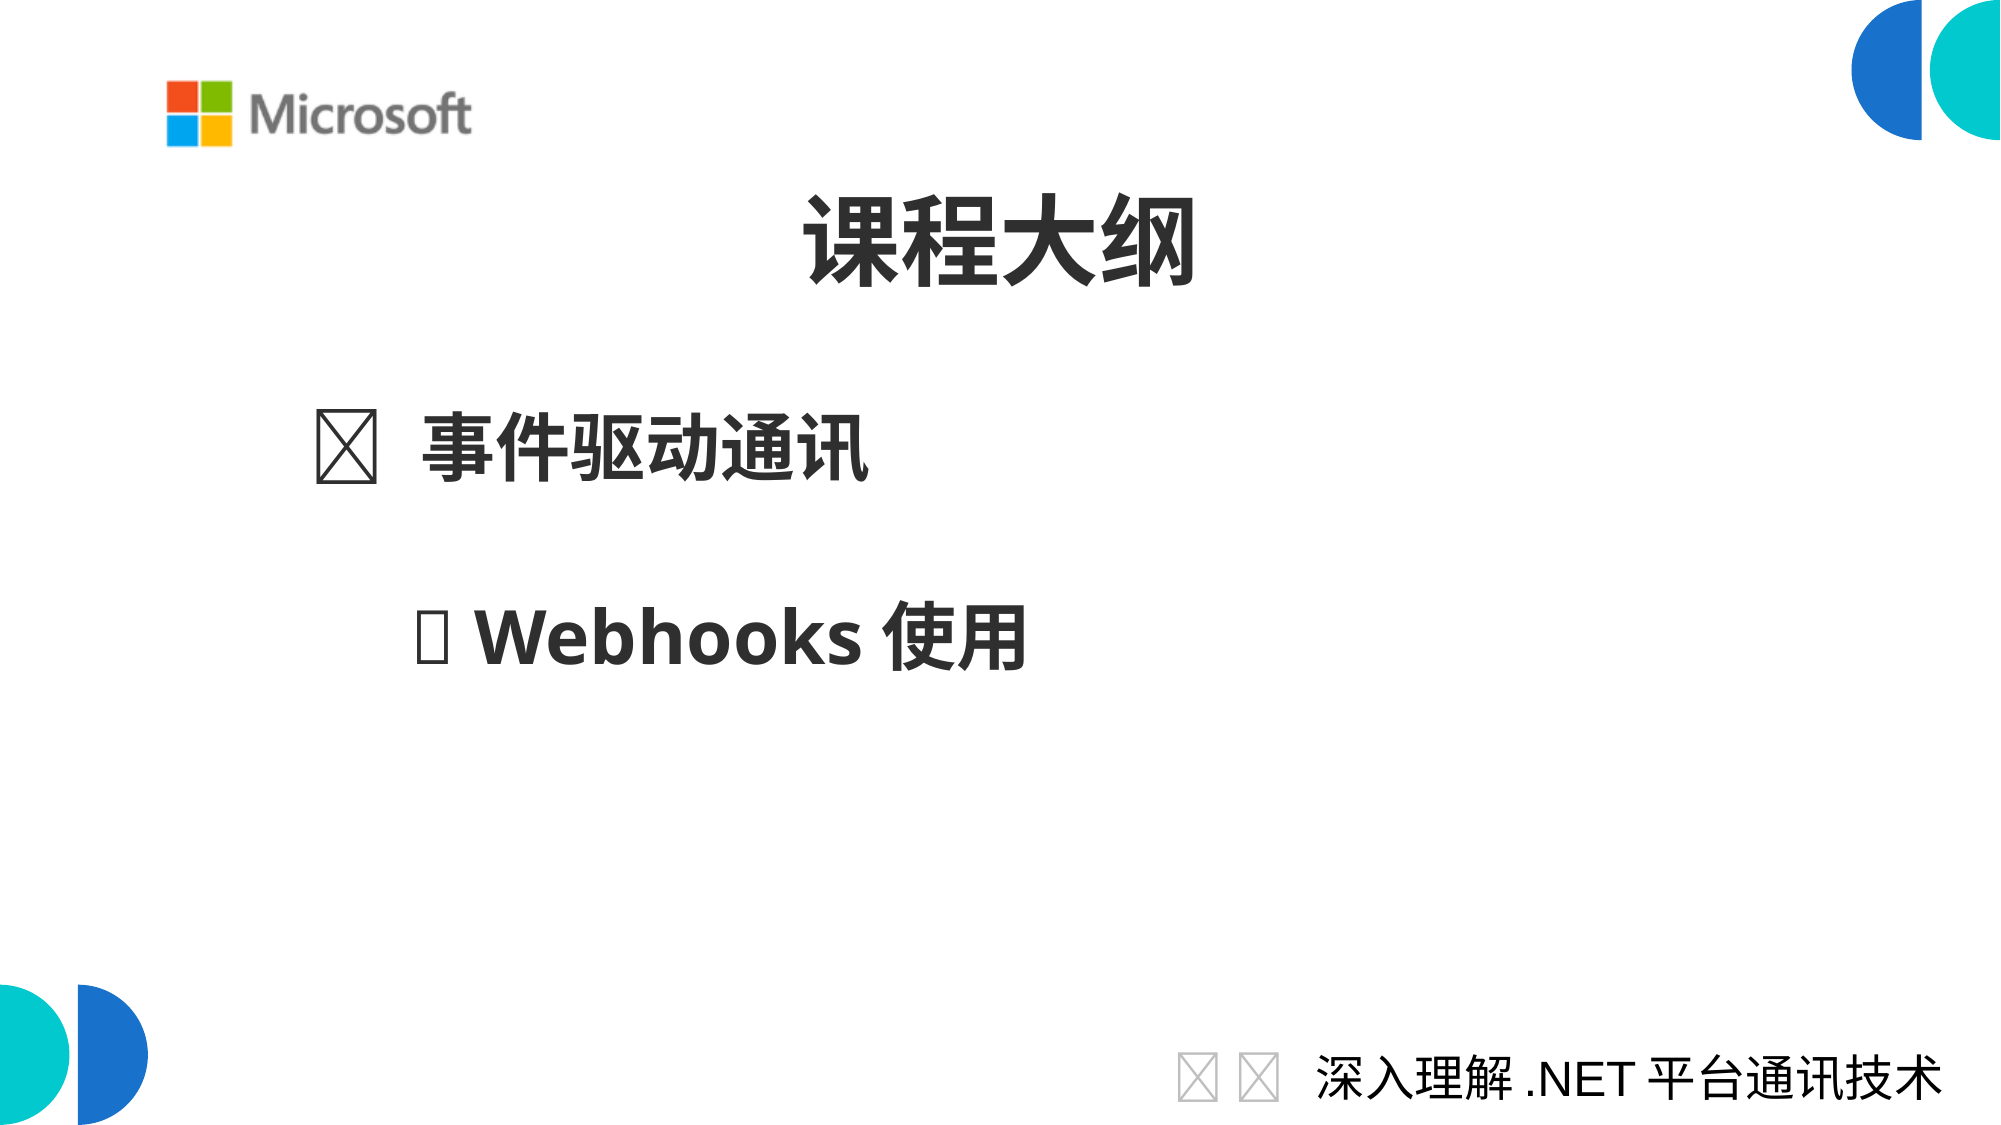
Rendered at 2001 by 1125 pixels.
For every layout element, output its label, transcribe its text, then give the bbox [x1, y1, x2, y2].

picture [85, 41, 552, 189]
title 课程大纲 [138, 145, 1862, 332]
subtitle 🚀 🚀 深入理解.NET平台通讯技术 [1173, 1046, 1952, 1107]
text_box 🚀 Webhooks使用 [395, 537, 1725, 721]
text_box ✅ 事件驱动通讯 [295, 348, 1802, 532]
